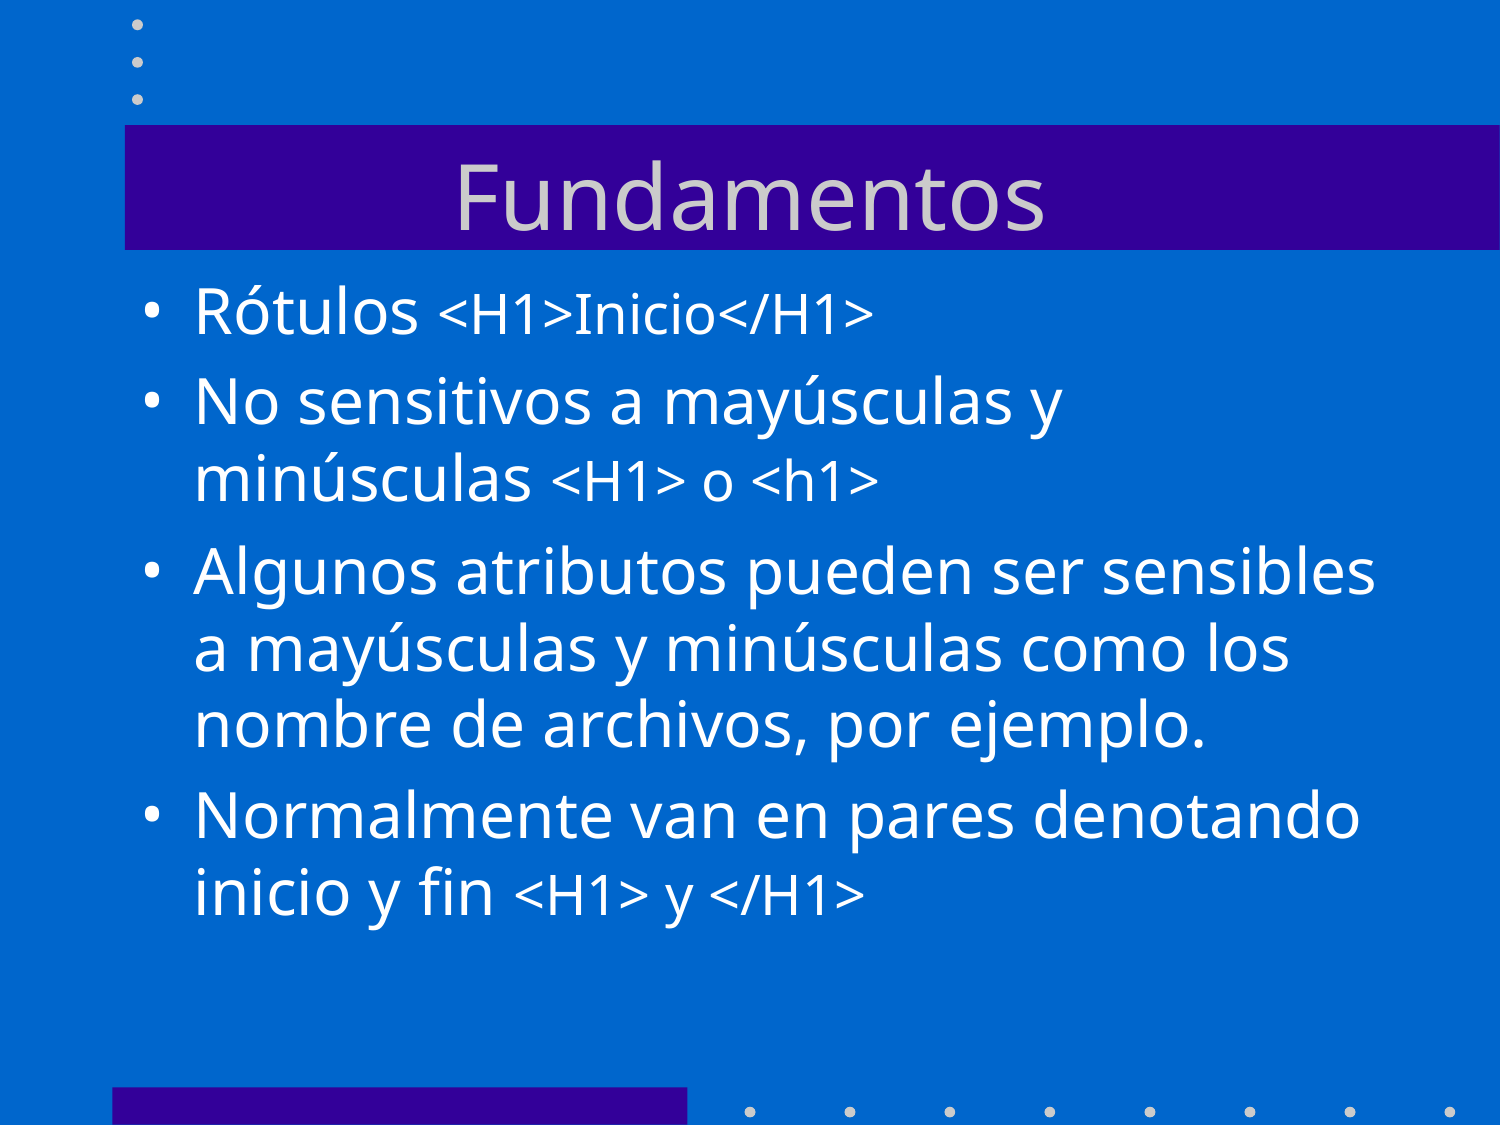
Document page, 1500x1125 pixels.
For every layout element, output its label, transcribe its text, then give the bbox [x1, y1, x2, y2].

list Rótulos <H1>Inicio</H1> No sensitivos a mayúsculas y minúsculas <H1> o <h1> Algunos atributos pueden ser sensibles a mayúsculas y minúsculas como los nombre de archivos, por ejemplo. Normalmente van en pares denotando inicio y fin <H1> y </H1> [124, 262, 1425, 938]
title Fundamentos [112, 99, 1388, 288]
